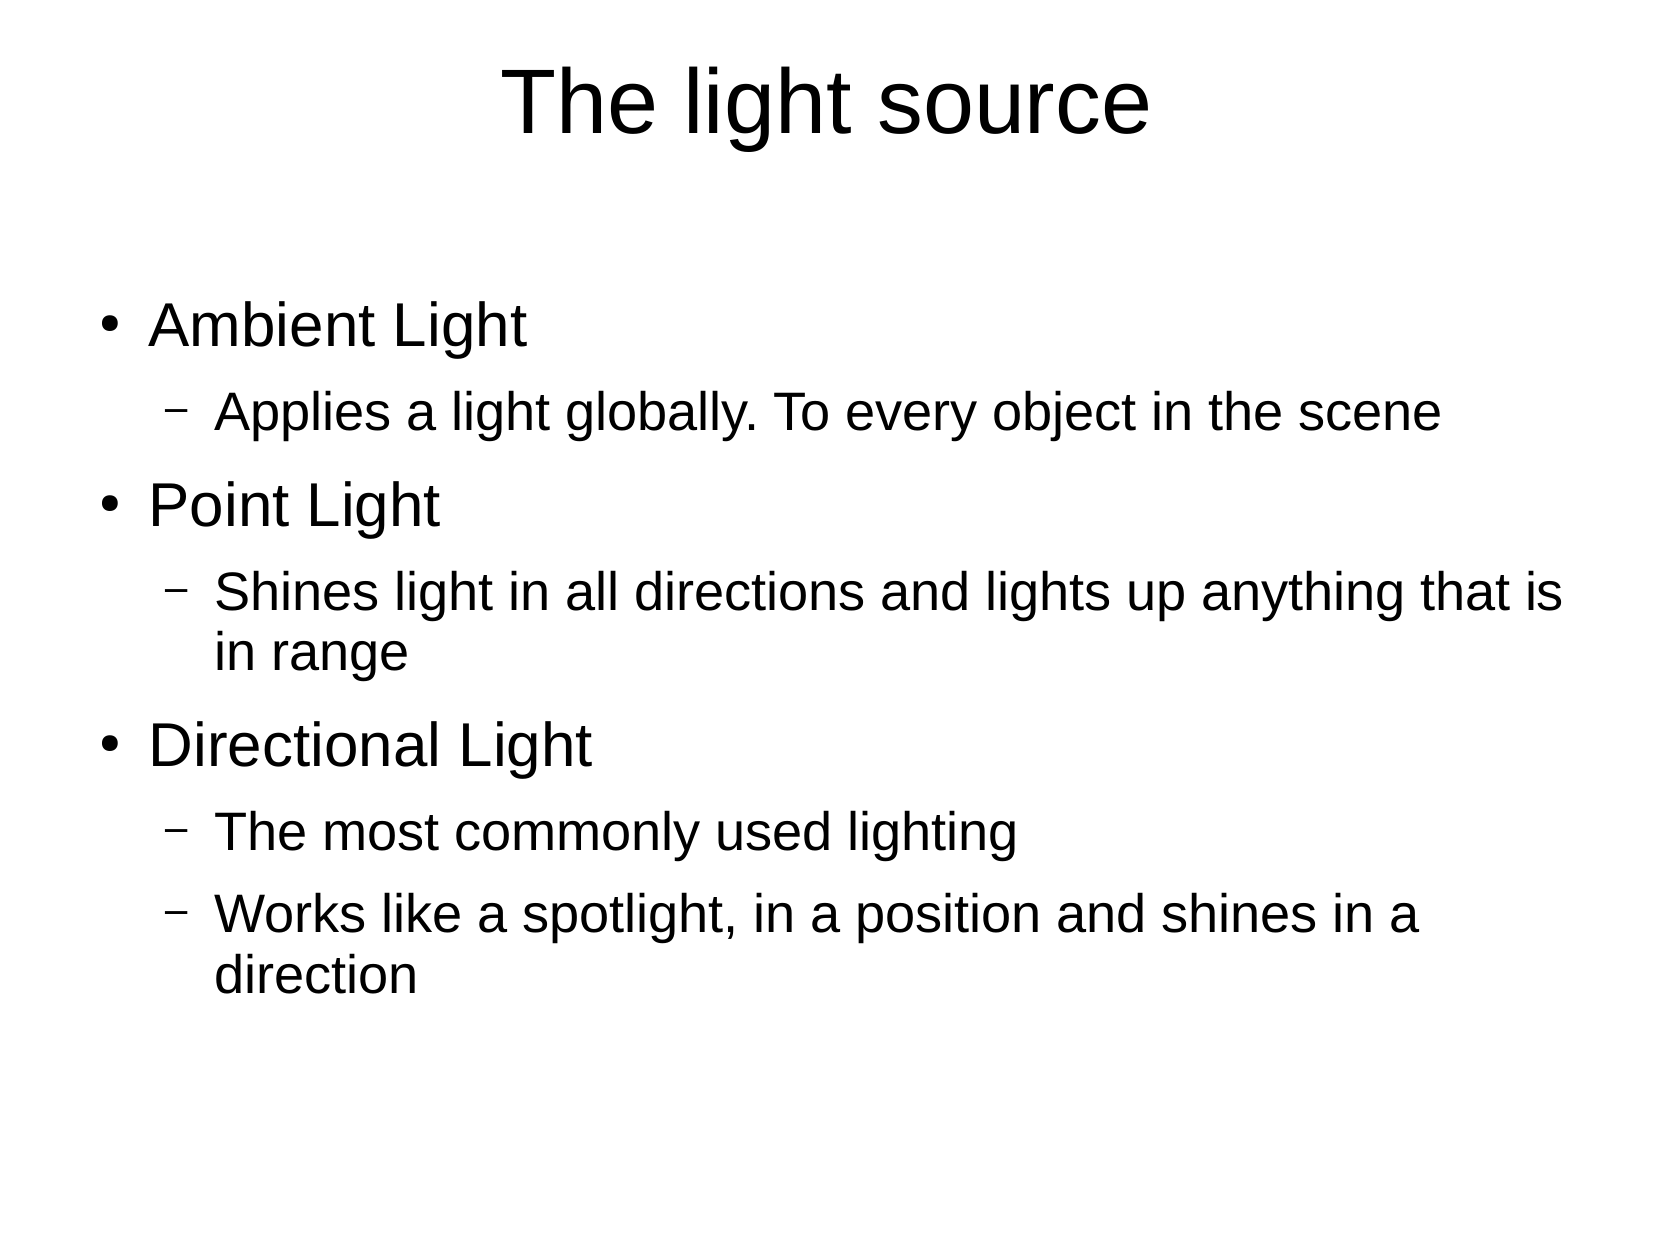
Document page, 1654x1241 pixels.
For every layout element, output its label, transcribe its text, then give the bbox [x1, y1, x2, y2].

title The light source [82, 49, 1571, 257]
list Ambient Light Applies a light globally. To every object in the scene Point Light Shines light in all directions and lights up anything that is in range Directional Light The most commonly used lighting Works like a spotlight, in a position and shines in a direction [82, 290, 1571, 1010]
